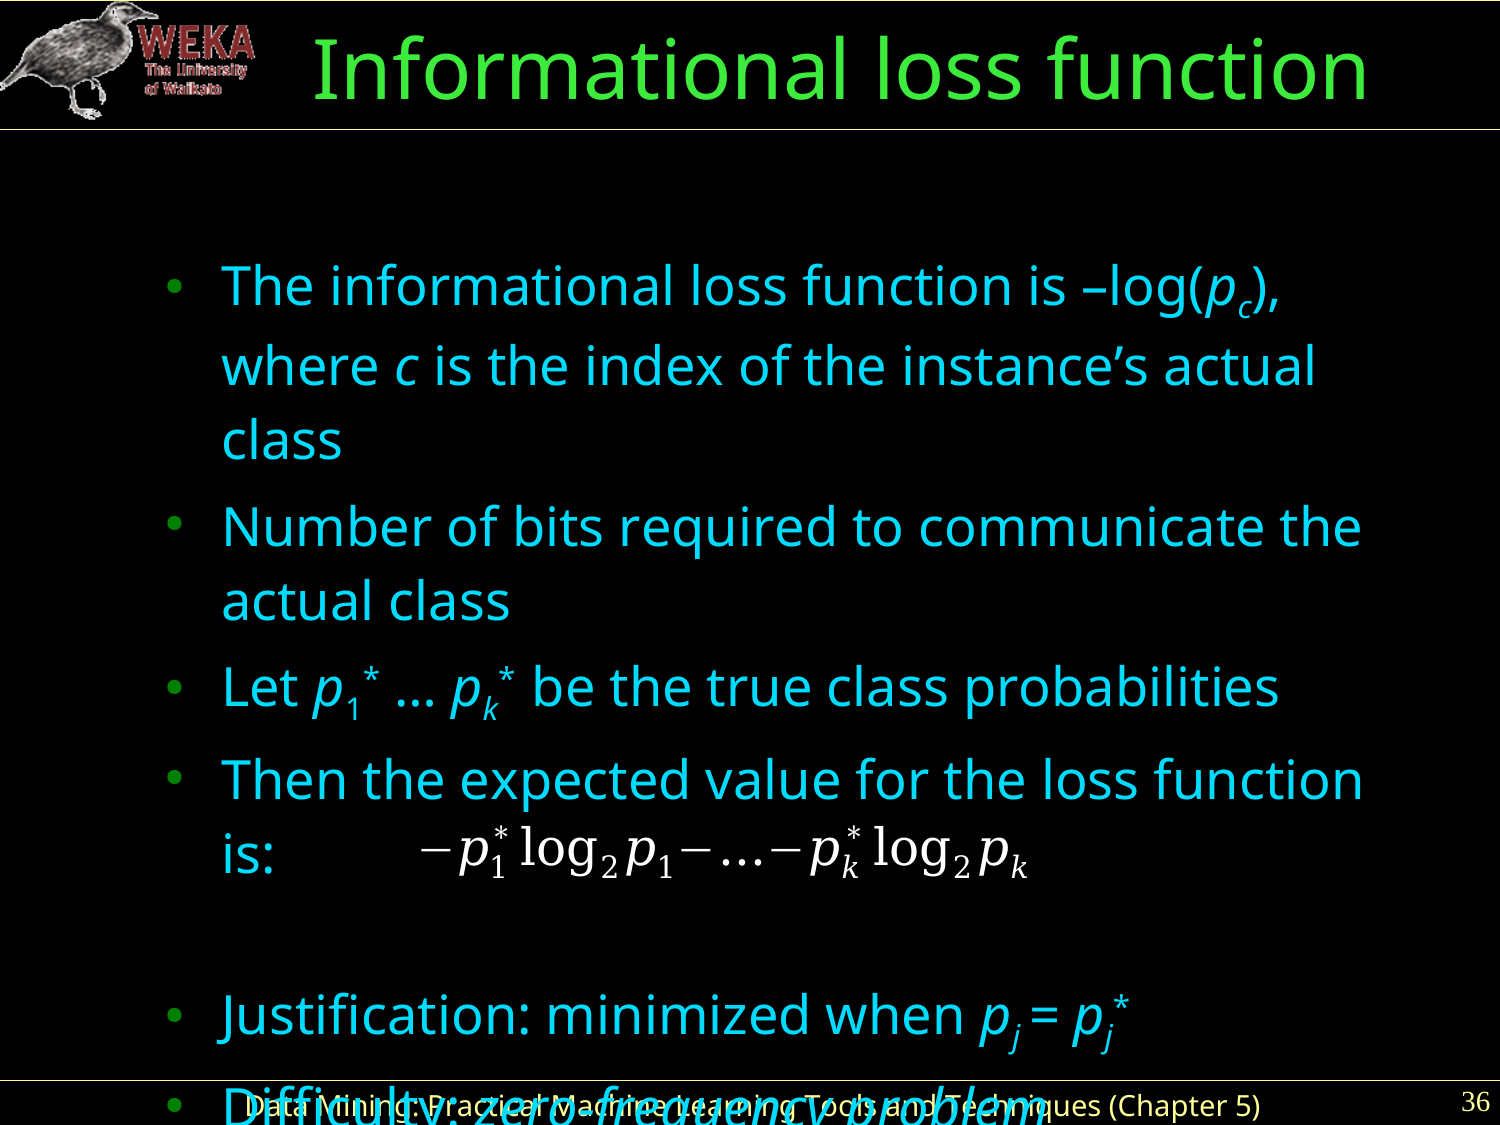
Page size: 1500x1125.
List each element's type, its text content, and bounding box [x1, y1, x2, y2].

picture [0, 1, 266, 129]
text_box The informational loss function is –log(pc), where c is the index of the instance’s actual class Number of bits required to communicate the actual class Let p1* … pk* be the true class probabilities Then the expected value for the loss function is: Justification: minimized when pj = pj* Difficulty: zero-frequency problem [149, 239, 1388, 1061]
title Informational loss function [297, 0, 1500, 148]
chart [411, 813, 1034, 886]
